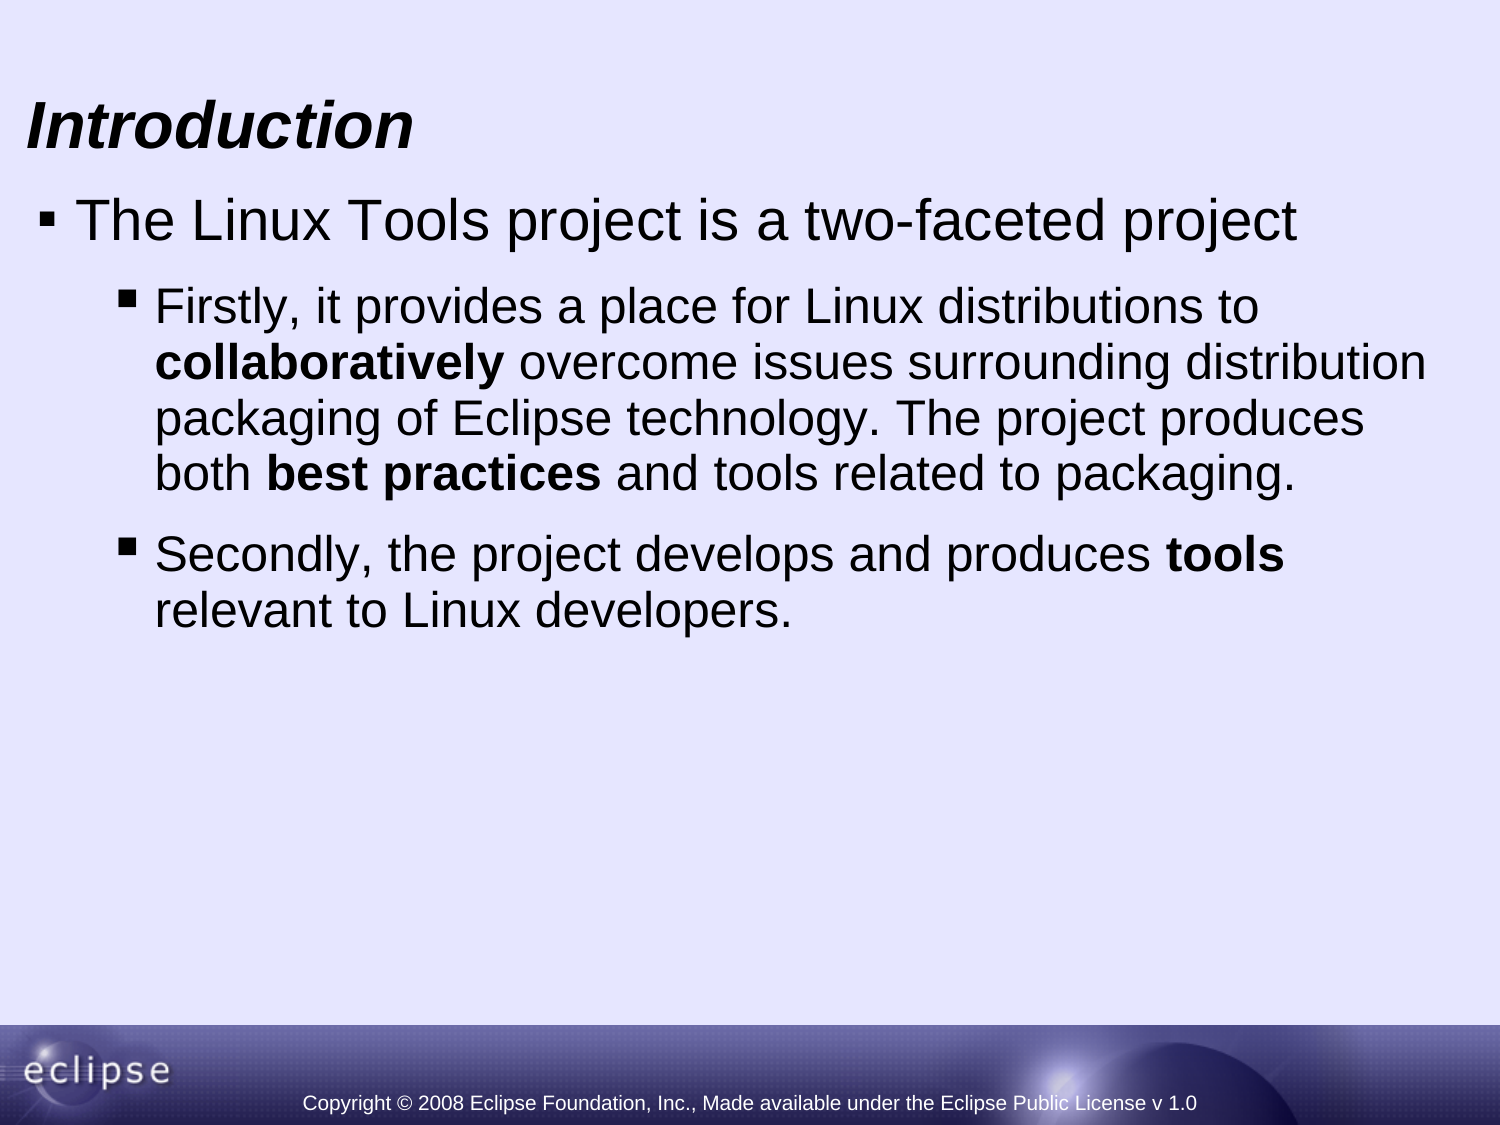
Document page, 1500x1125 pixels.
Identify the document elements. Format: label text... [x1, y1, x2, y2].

picture [0, 1025, 1500, 1125]
list The Linux Tools project is a two-faceted project Firstly, it provides a place for Linux distributions to collaboratively overcome issues surrounding distribution packaging of Eclipse technology. The project produces both best practices and tools related to packaging. Secondly, the project develops and produces tools relevant to Linux developers. [37, 187, 1463, 1021]
title Introduction [26, 84, 1474, 172]
